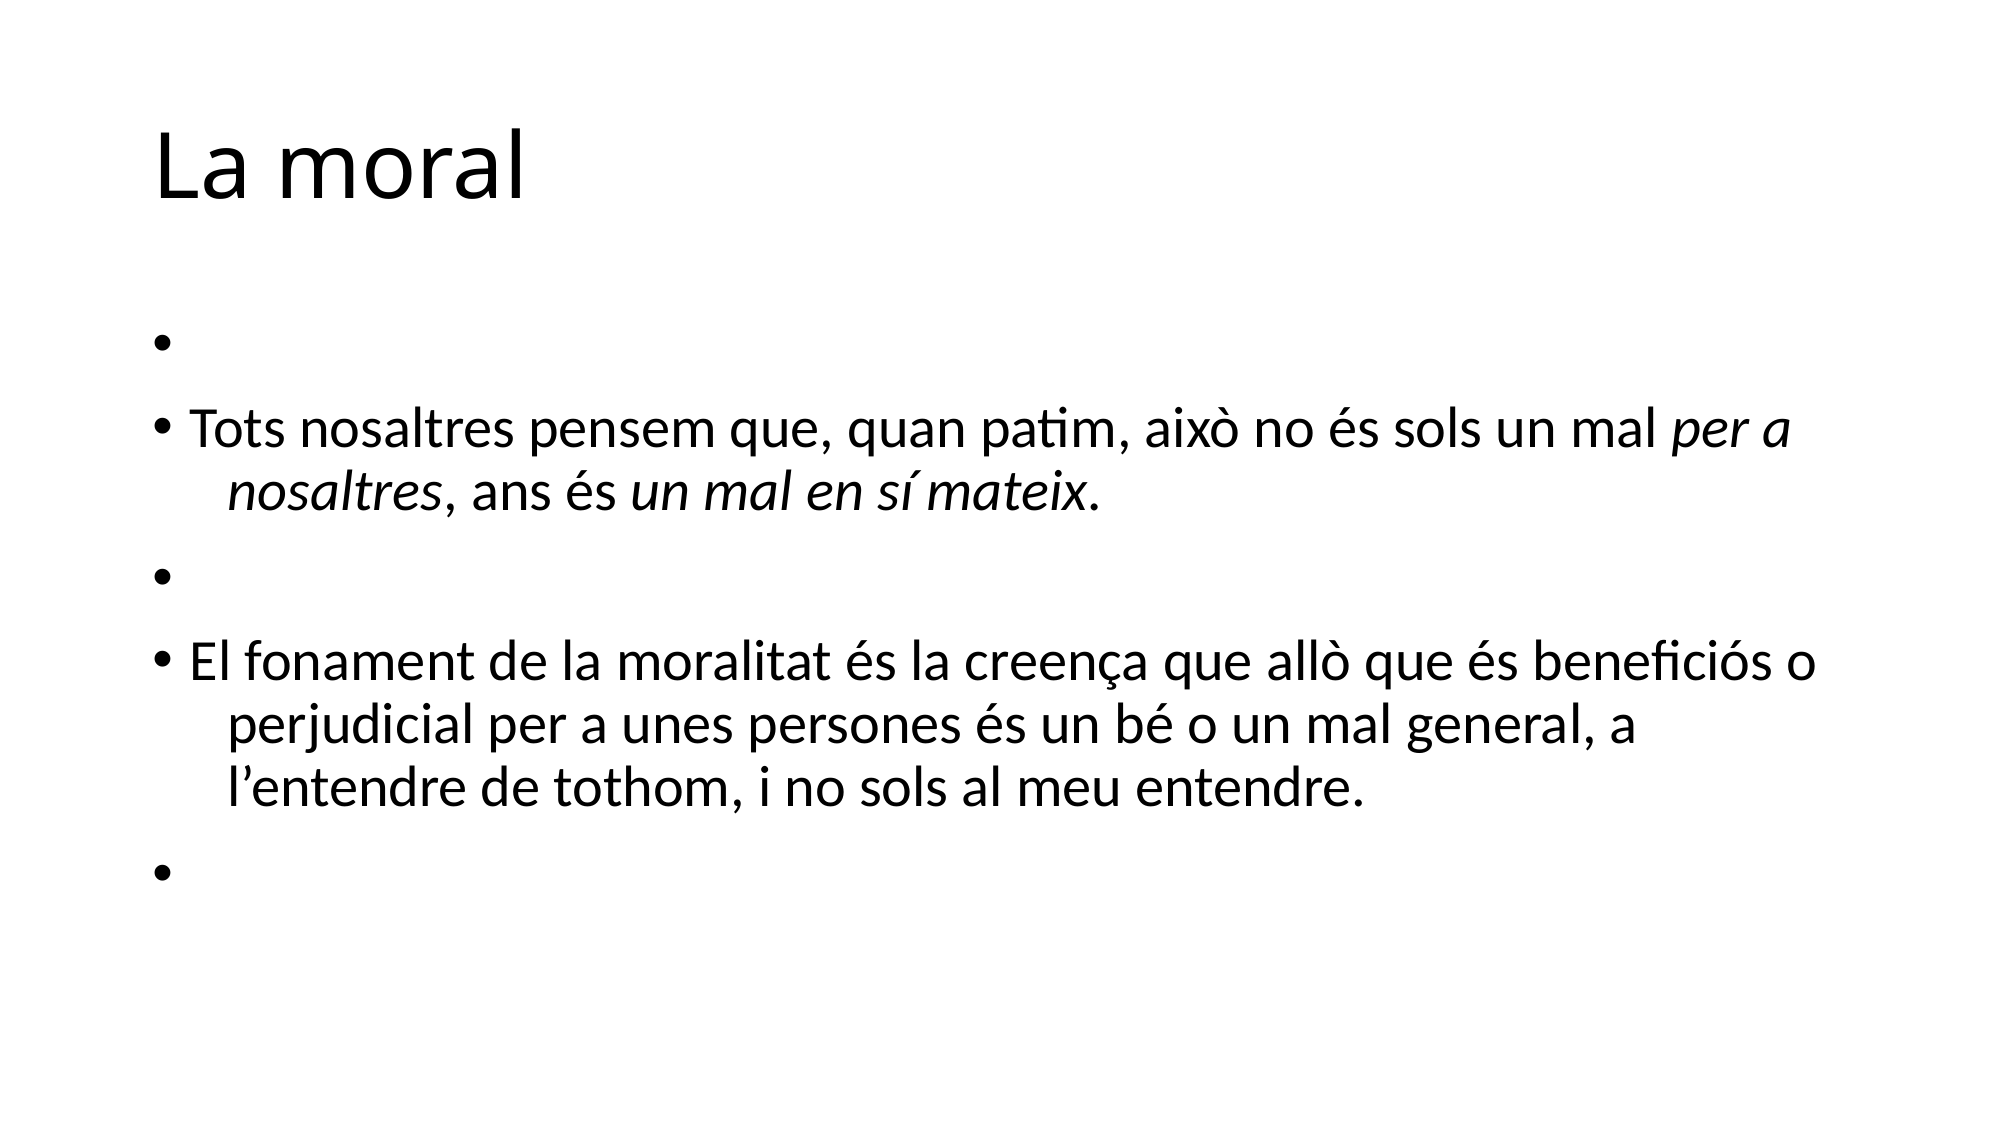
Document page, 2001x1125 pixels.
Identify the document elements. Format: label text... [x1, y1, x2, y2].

list Tots nosaltres pensem que, quan patim, això no és sols un mal per a nosaltres, ans és un mal en sí mateix. El fonament de la moralitat és la creença que allò que és beneficiós o perjudicial per a unes persones és un bé o un mal general, a l’entendre de tothom, i no sols al meu entendre. [137, 299, 1863, 1014]
title La moral [137, 59, 1863, 278]
